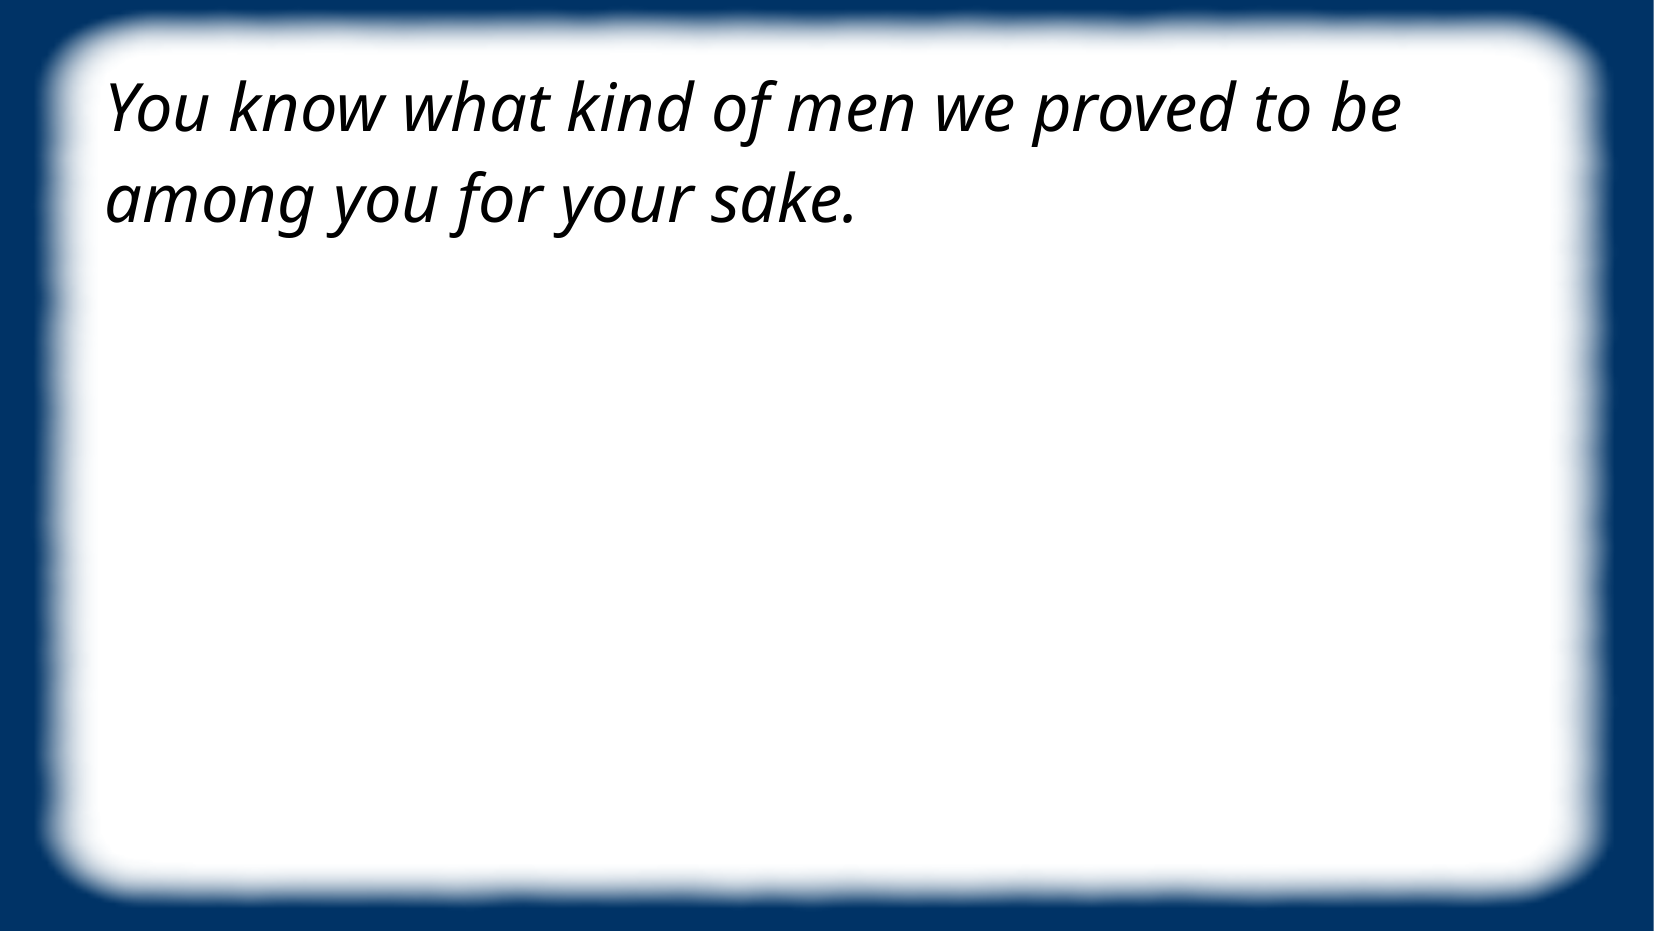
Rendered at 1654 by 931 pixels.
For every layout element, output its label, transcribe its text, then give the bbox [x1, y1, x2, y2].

picture [0, 0, 1654, 931]
text_box You know what kind of men we proved to be among you for your sake. [90, 52, 1561, 256]
